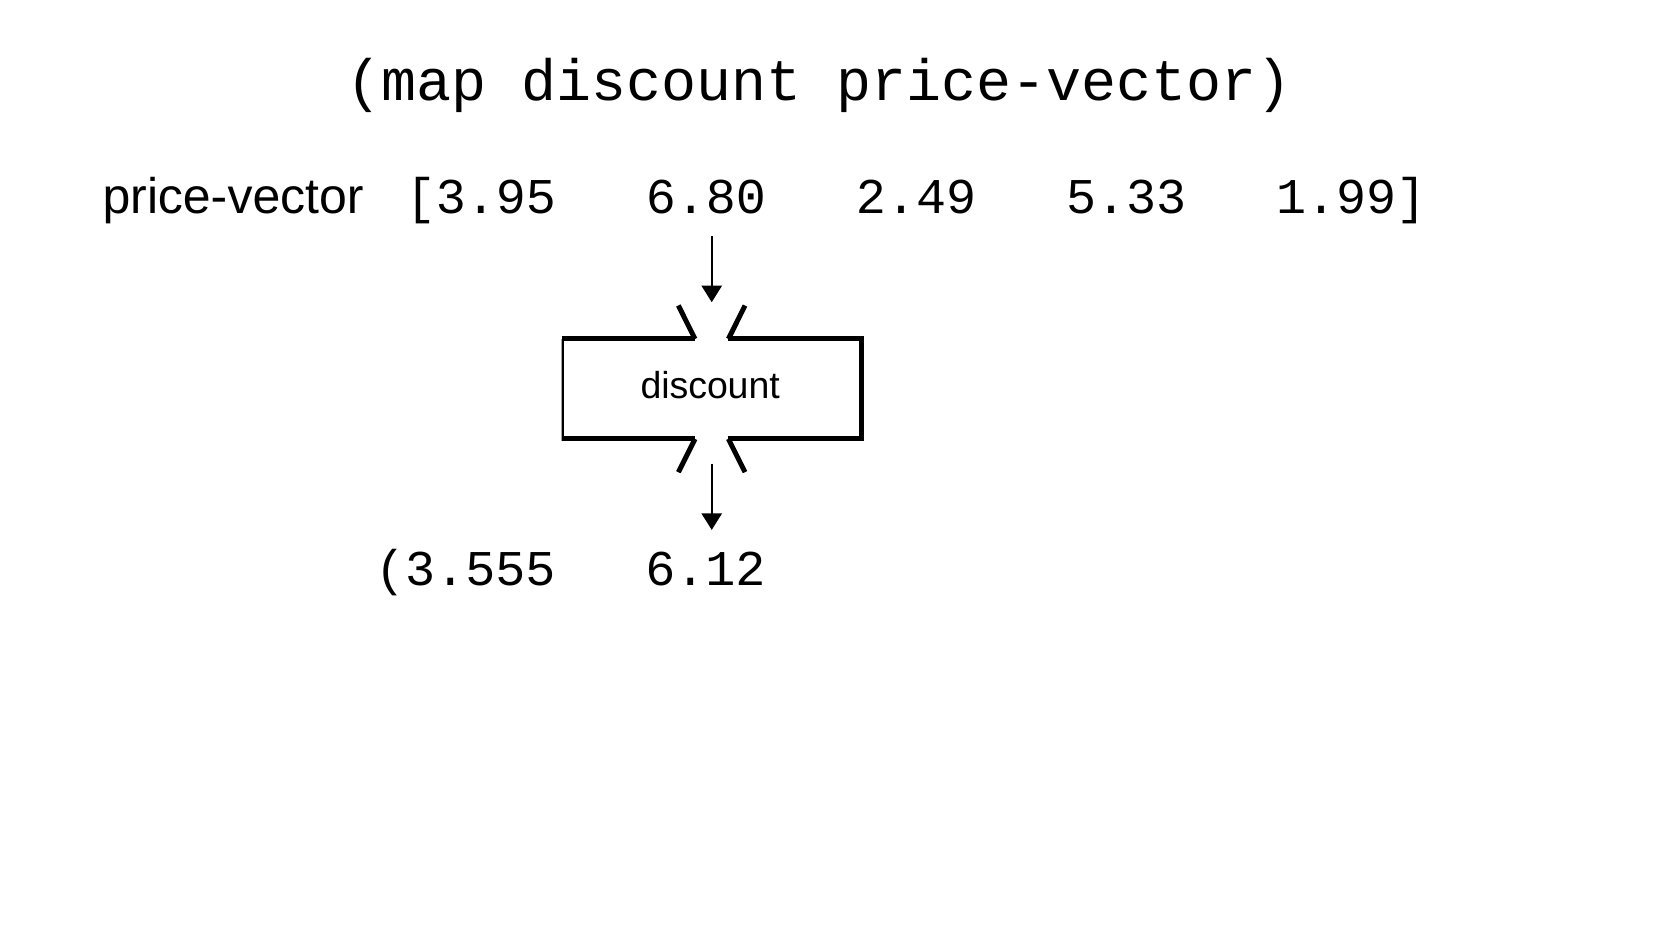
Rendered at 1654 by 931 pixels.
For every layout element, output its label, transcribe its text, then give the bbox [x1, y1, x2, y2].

text_box price-vector [3.95 6.80 2.49 5.33 1.99] [87, 160, 1471, 241]
text_box discount [625, 357, 806, 415]
text_box (3.555 6.12 [360, 535, 1561, 616]
picture [561, 272, 871, 473]
text_box (map discount price-vector) [331, 45, 1322, 126]
